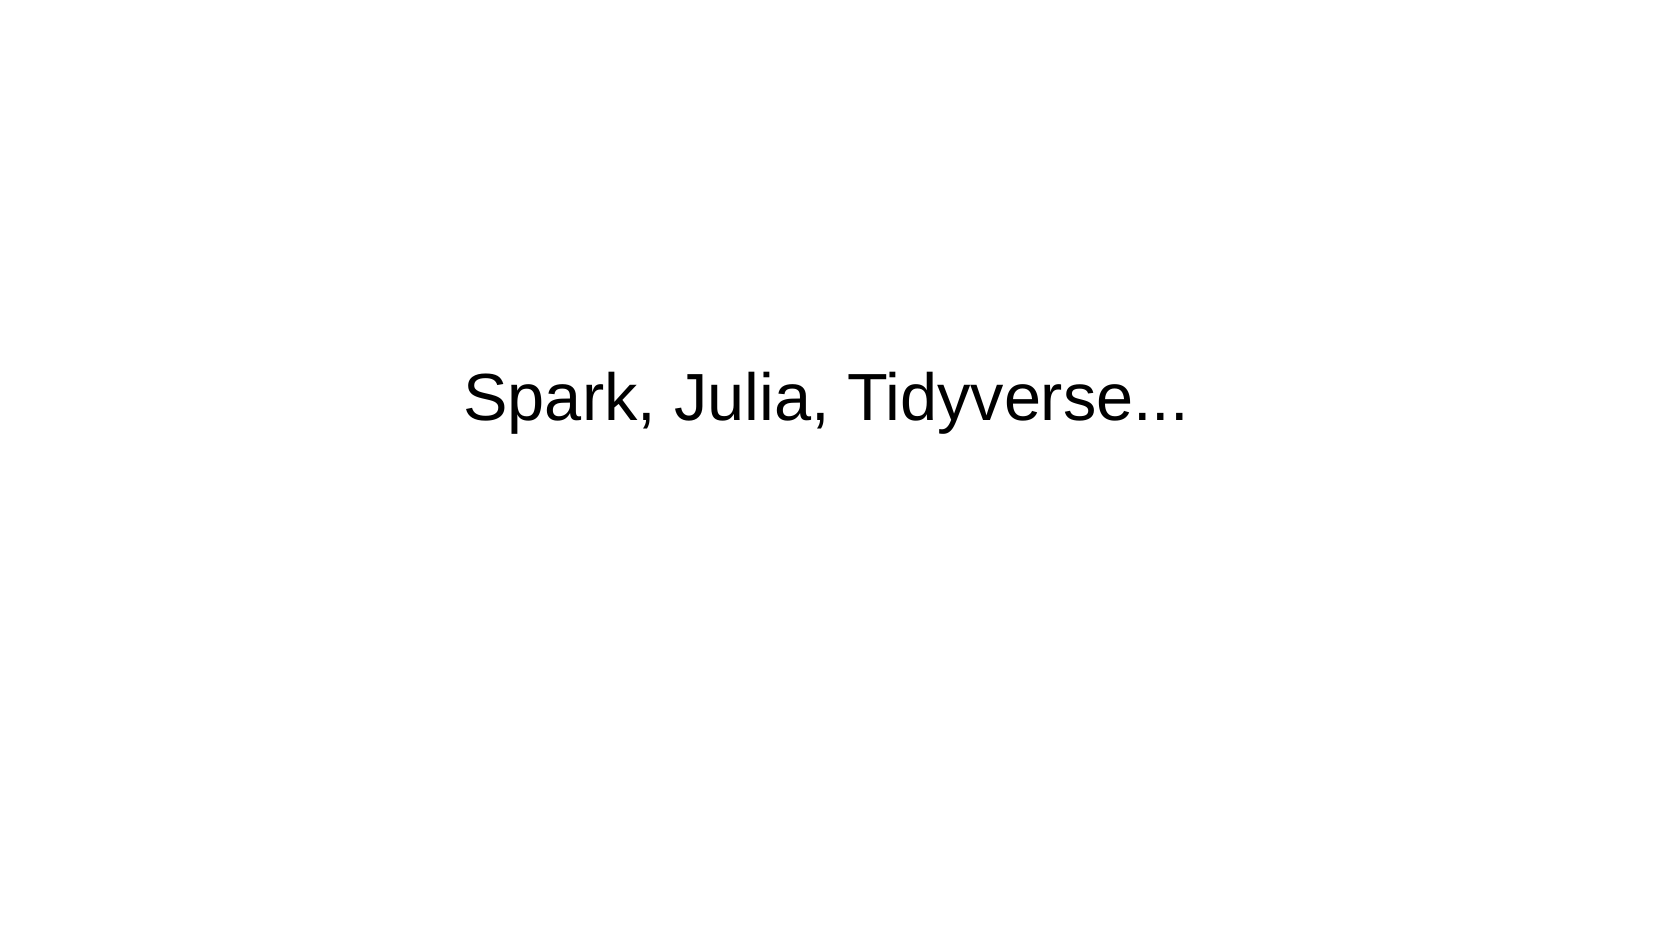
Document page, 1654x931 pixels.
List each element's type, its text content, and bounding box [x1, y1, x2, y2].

subtitle Spark, Julia, Tidyverse... [82, 37, 1571, 757]
